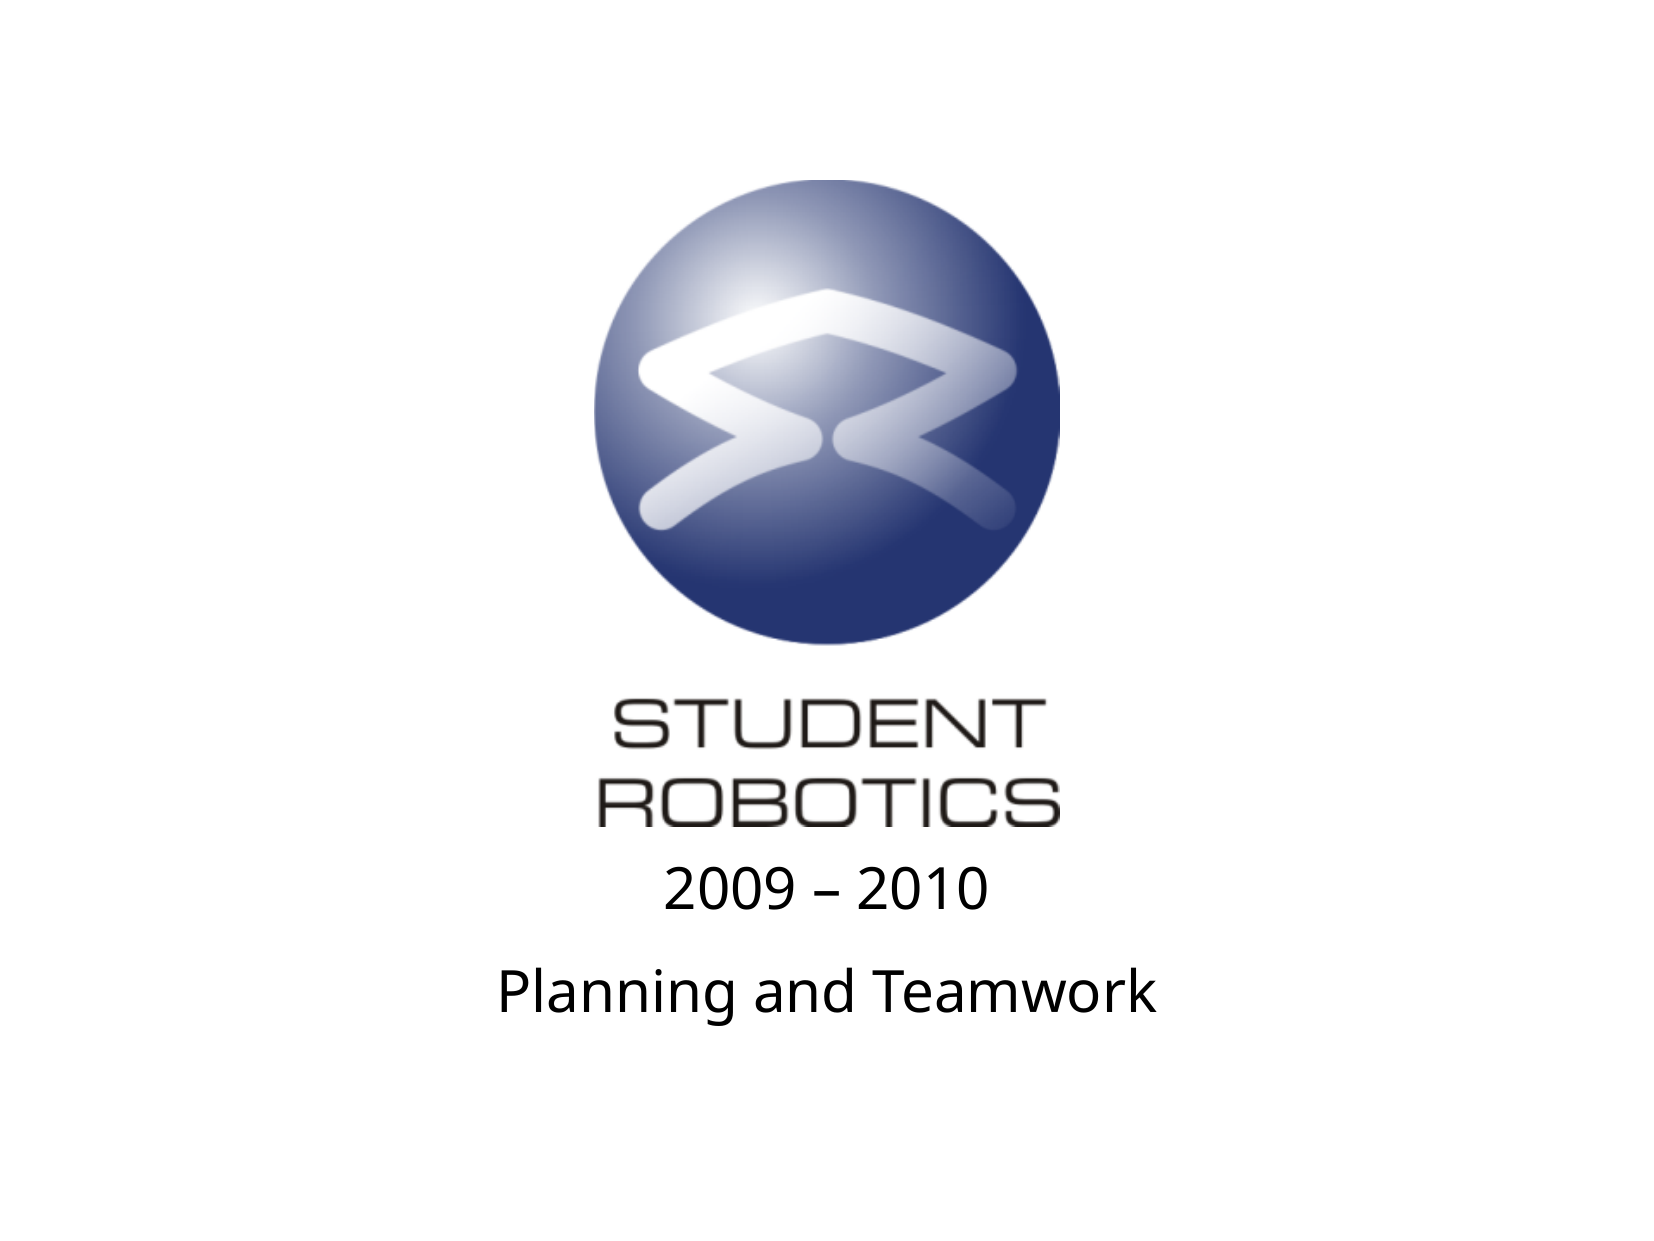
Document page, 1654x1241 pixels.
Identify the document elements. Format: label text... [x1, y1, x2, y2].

text_box Planning and Teamwork [342, 942, 1312, 1037]
picture [594, 180, 1060, 827]
text_box 2009 – 2010 [594, 839, 1060, 934]
